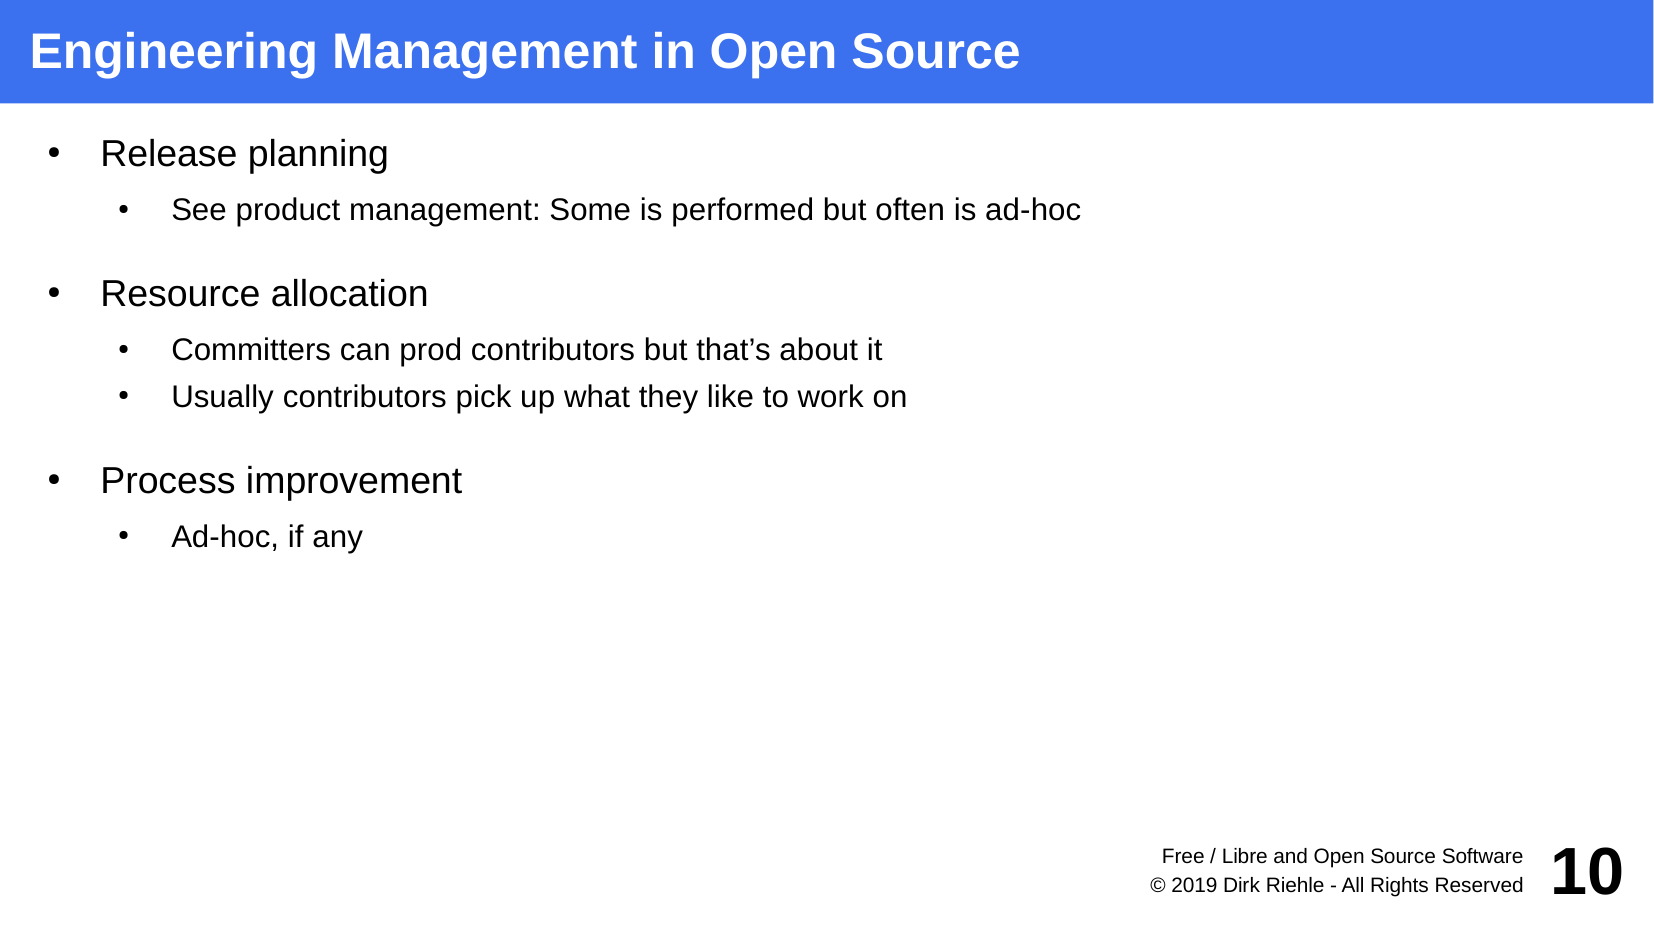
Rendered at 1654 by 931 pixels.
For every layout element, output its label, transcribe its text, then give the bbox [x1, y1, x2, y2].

title Engineering Management in Open Source [0, 0, 1654, 104]
list Release planning See product management: Some is performed but often is ad-hoc Resource allocation Committers can prod contributors but that’s about it Usually contributors pick up what they like to work on Process improvement Ad-hoc, if any [29, 132, 1625, 813]
